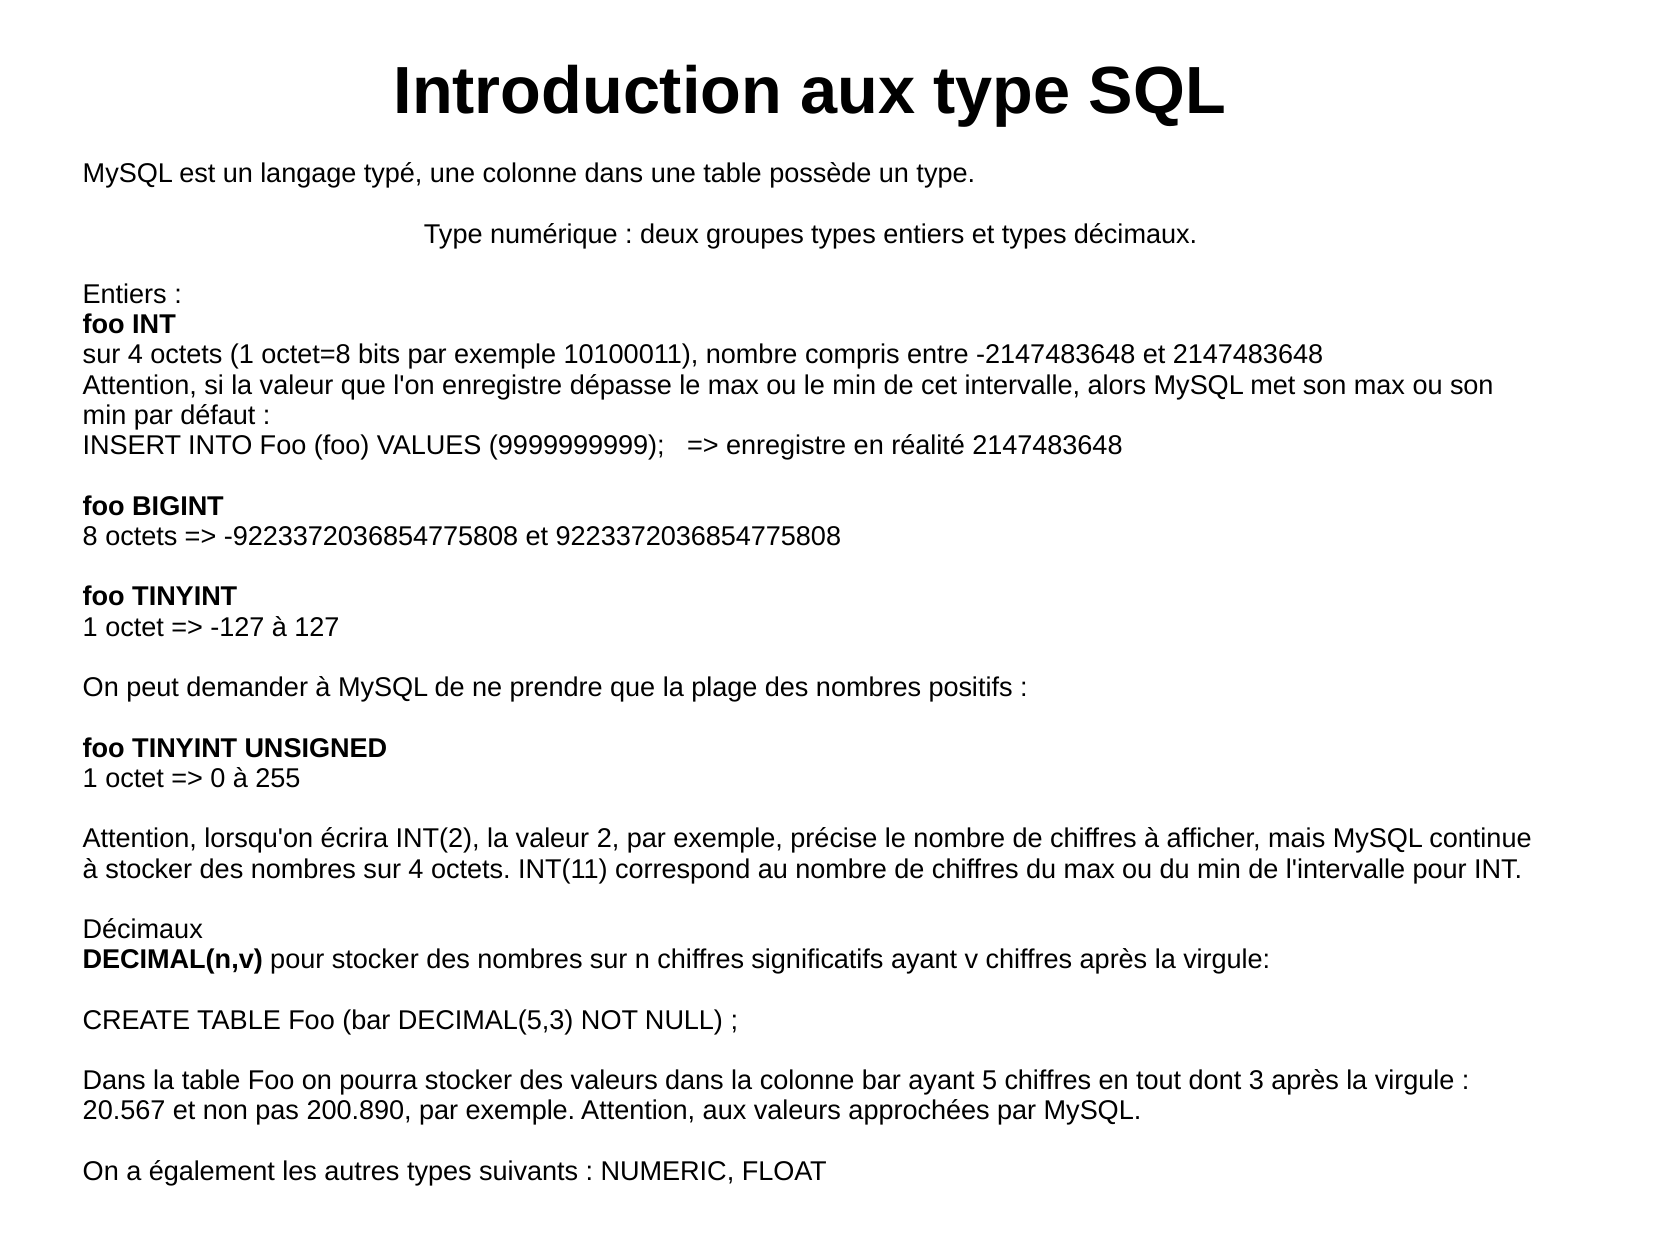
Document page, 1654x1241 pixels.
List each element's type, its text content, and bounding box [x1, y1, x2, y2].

subtitle Introduction aux type SQL MySQL est un langage typé, une colonne dans une table possède un type. Type numérique : deux groupes types entiers et types décimaux. Entiers : foo INT sur 4 octets (1 octet=8 bits par exemple 10100011), nombre compris entre -2147483648 et 2147483648 Attention, si la valeur que l'on enregistre dépasse le max ou le min de cet intervalle, alors MySQL met son max ou son min par défaut : INSERT INTO Foo (foo) VALUES (9999999999); => enregistre en réalité 2147483648 foo BIGINT 8 octets => -9223372036854775808 et 9223372036854775808 foo TINYINT 1 octet => -127 à 127 On peut demander à MySQL de ne prendre que la plage des nombres positifs : foo TINYINT UNSIGNED 1 octet => 0 à 255 Attention, lorsqu'on écrira INT(2), la valeur 2, par exemple, précise le nombre de chiffres à afficher, mais MySQL continue à stocker des nombres sur 4 octets. INT(11) correspond au nombre de chiffres du max ou du min de l'intervalle pour INT. Décimaux DECIMAL(n,v) pour stocker des nombres sur n chiffres significatifs ayant v chiffres après la virgule: CREATE TABLE Foo (bar DECIMAL(5,3) NOT NULL) ; Dans la table Foo on pourra stocker des valeurs dans la colonne bar ayant 5 chiffres en tout dont 3 après la virgule : 20.567 et non pas 200.890, par exemple. Attention, aux valeurs approchées par MySQL. On a également les autres types suivants : NUMERIC, FLOAT [82, 53, 1538, 1241]
